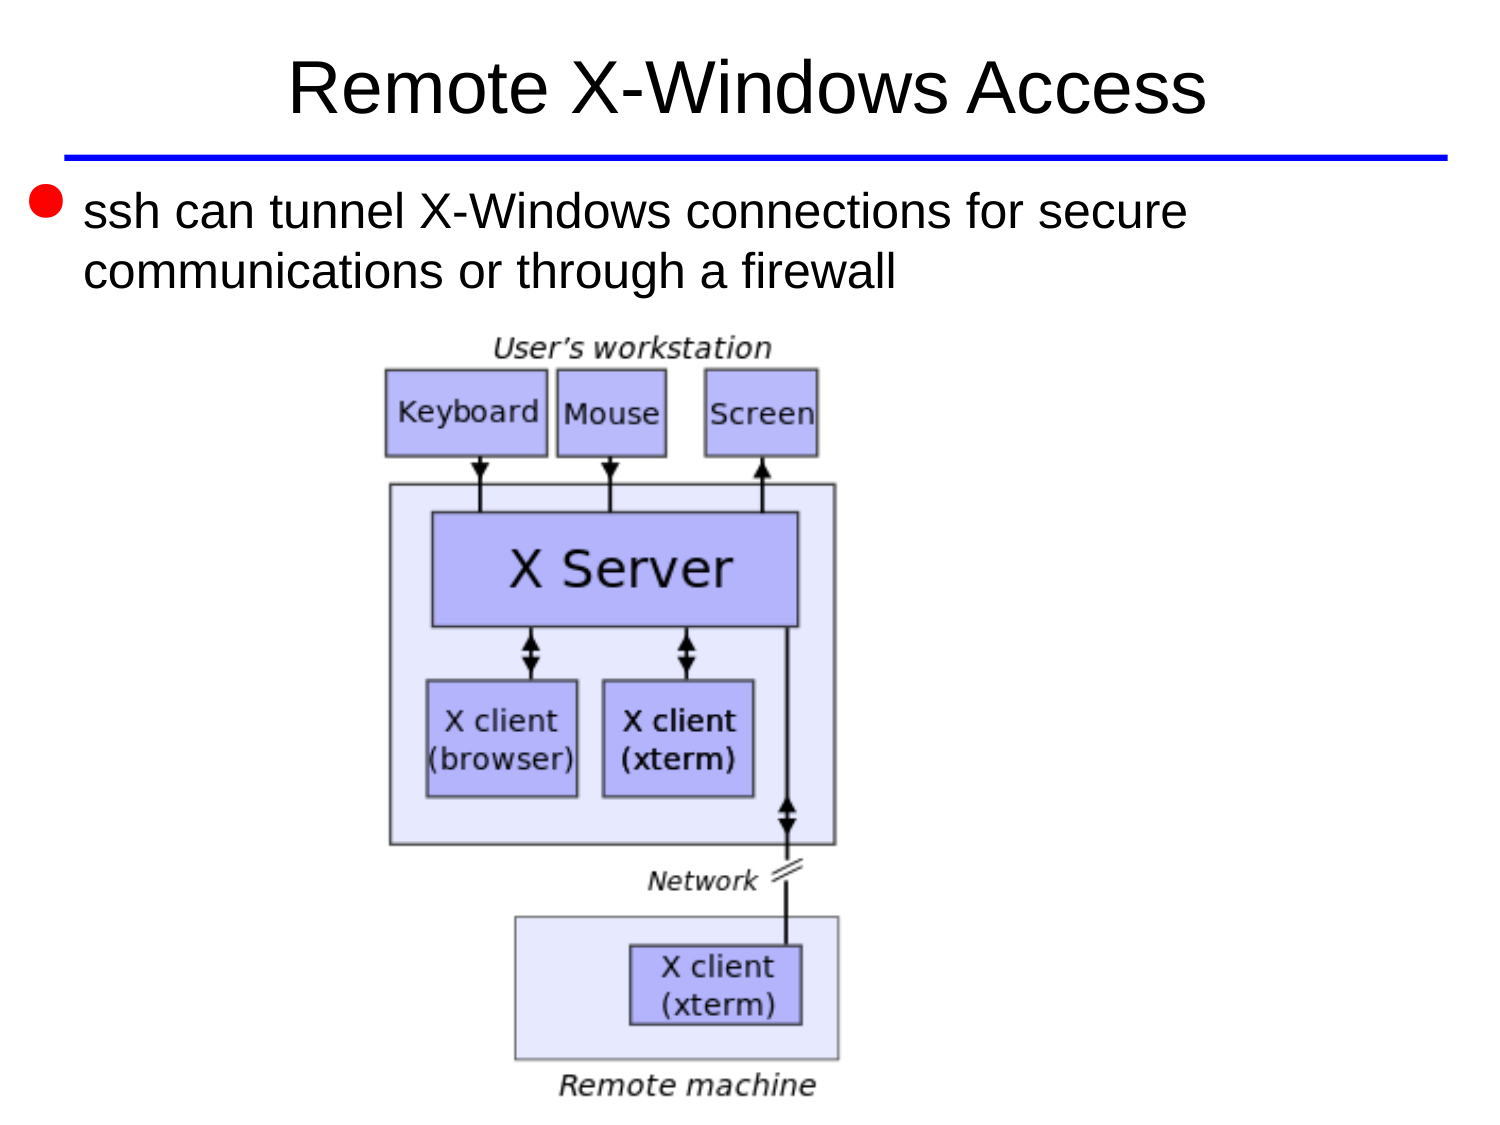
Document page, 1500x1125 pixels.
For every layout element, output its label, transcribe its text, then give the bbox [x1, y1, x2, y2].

title Remote X-Windows Access [115, 21, 1382, 147]
picture [379, 321, 846, 1107]
list ssh can tunnel X-Windows connections for secure communications or through a firewall [11, 171, 1442, 332]
